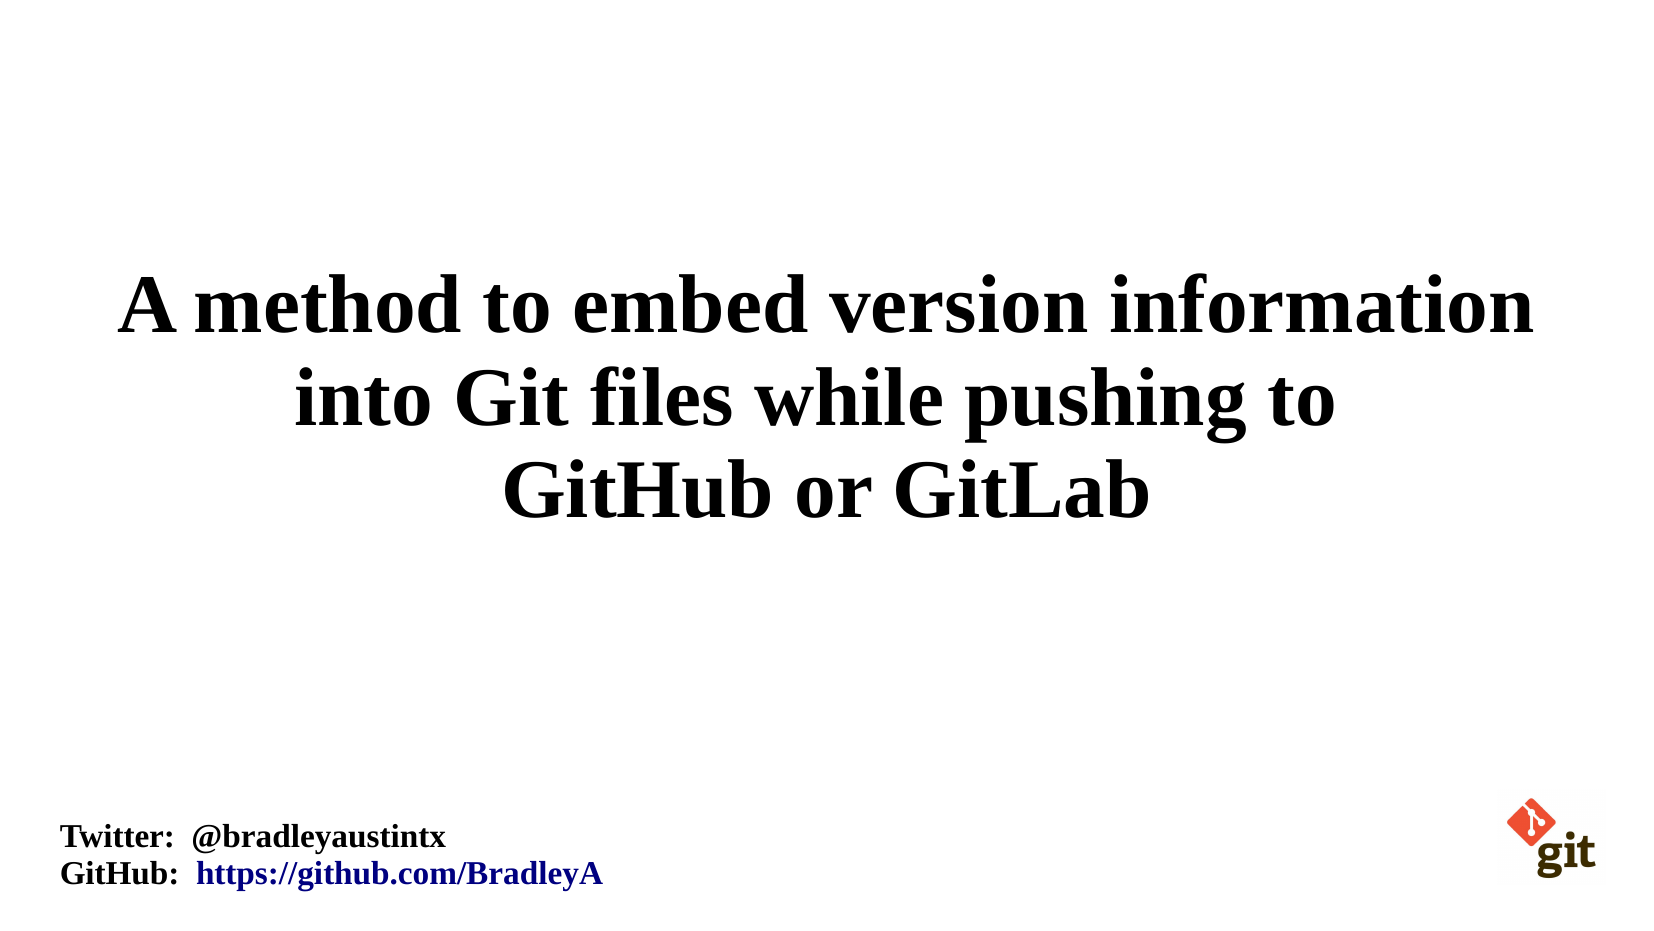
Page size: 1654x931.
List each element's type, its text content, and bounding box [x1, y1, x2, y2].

subtitle A method to embed version information into Git files while pushing to GitHub or GitLab [82, 37, 1571, 757]
text_box Twitter: @bradleyaustintx GitHub: https://github.com/BradleyA [45, 810, 1501, 931]
picture [1497, 789, 1606, 886]
